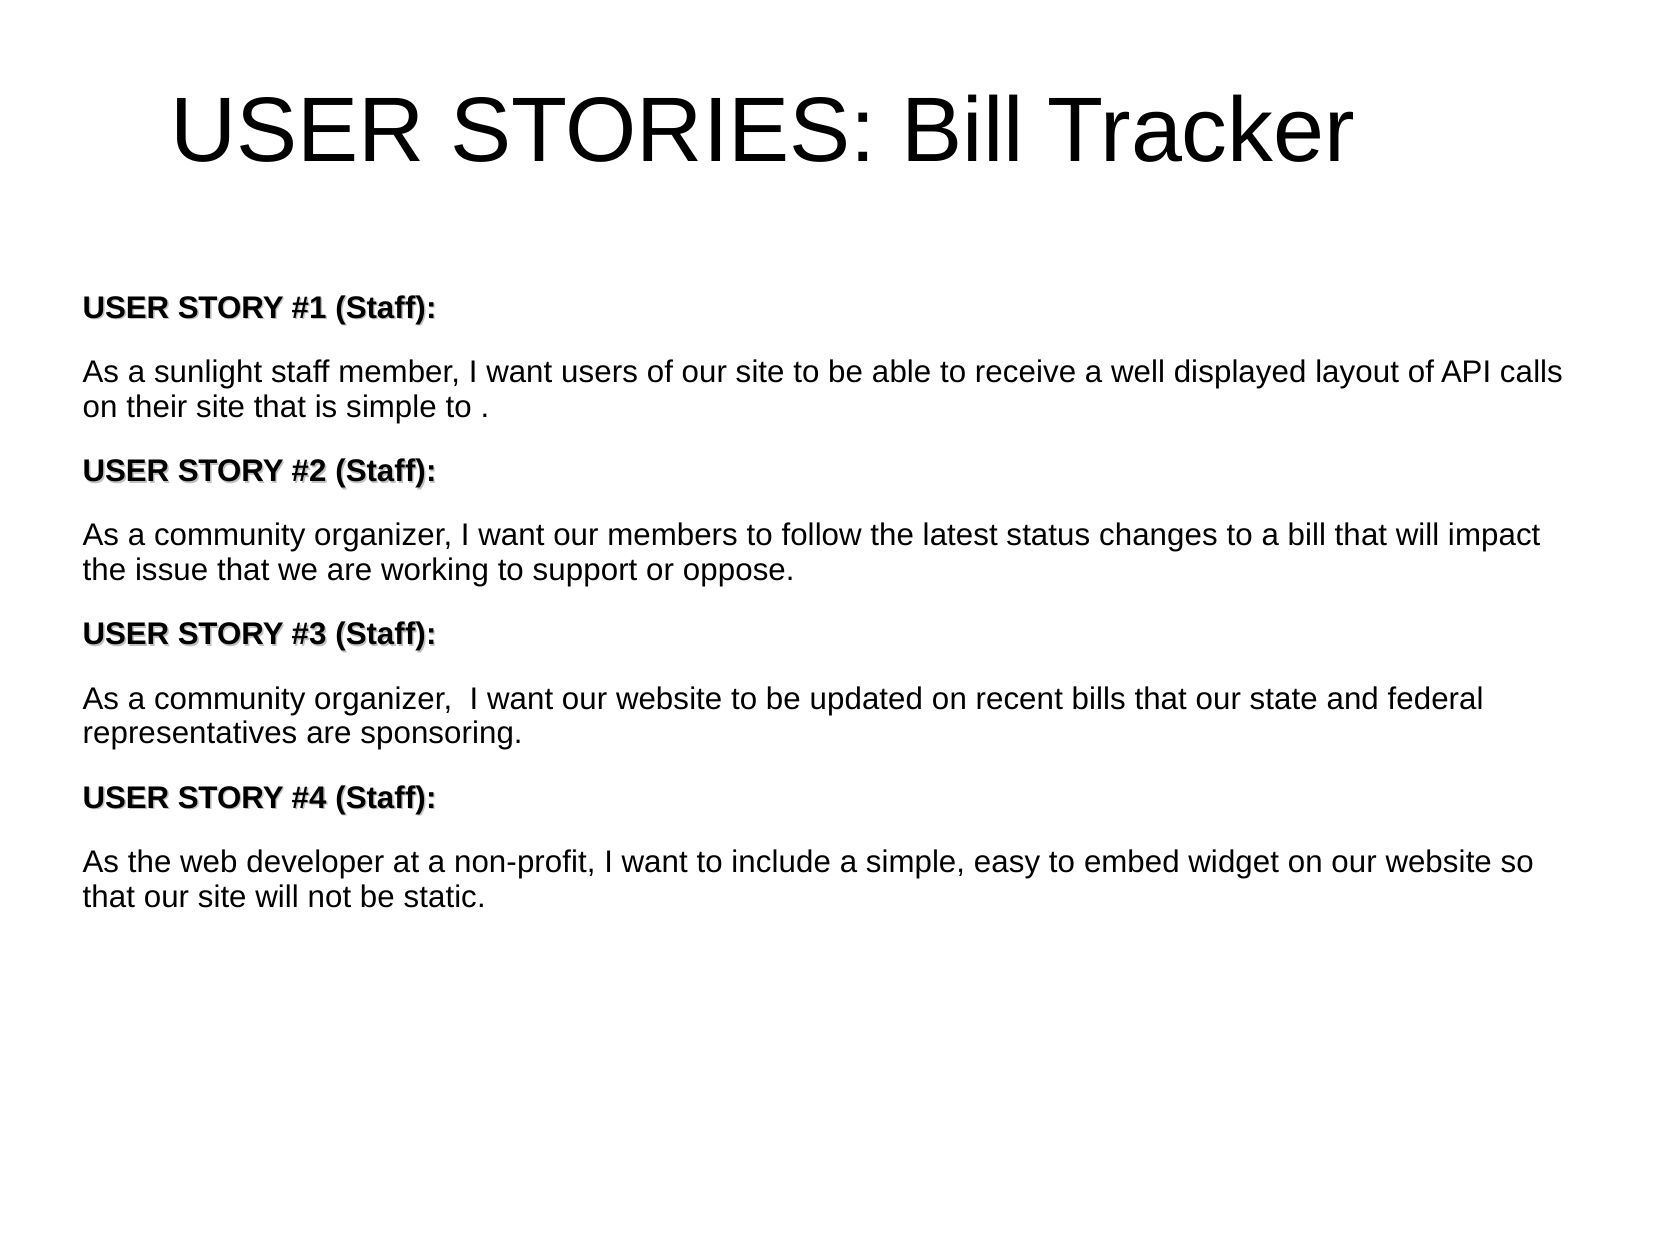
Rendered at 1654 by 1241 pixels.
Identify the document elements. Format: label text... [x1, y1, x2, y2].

list USER STORY #1 (Staff): As a sunlight staff member, I want users of our site to be able to receive a well displayed layout of API calls on their site that is simple to . USER STORY #2 (Staff): As a community organizer, I want our members to follow the latest status changes to a bill that will impact the issue that we are working to support or oppose. USER STORY #3 (Staff): As a community organizer, I want our website to be updated on recent bills that our state and federal representatives are sponsoring. USER STORY #4 (Staff): As the web developer at a non-profit, I want to include a simple, easy to embed widget on our website so that our site will not be static. [82, 290, 1571, 1010]
title USER STORIES: Bill Tracker [82, 49, 1471, 211]
